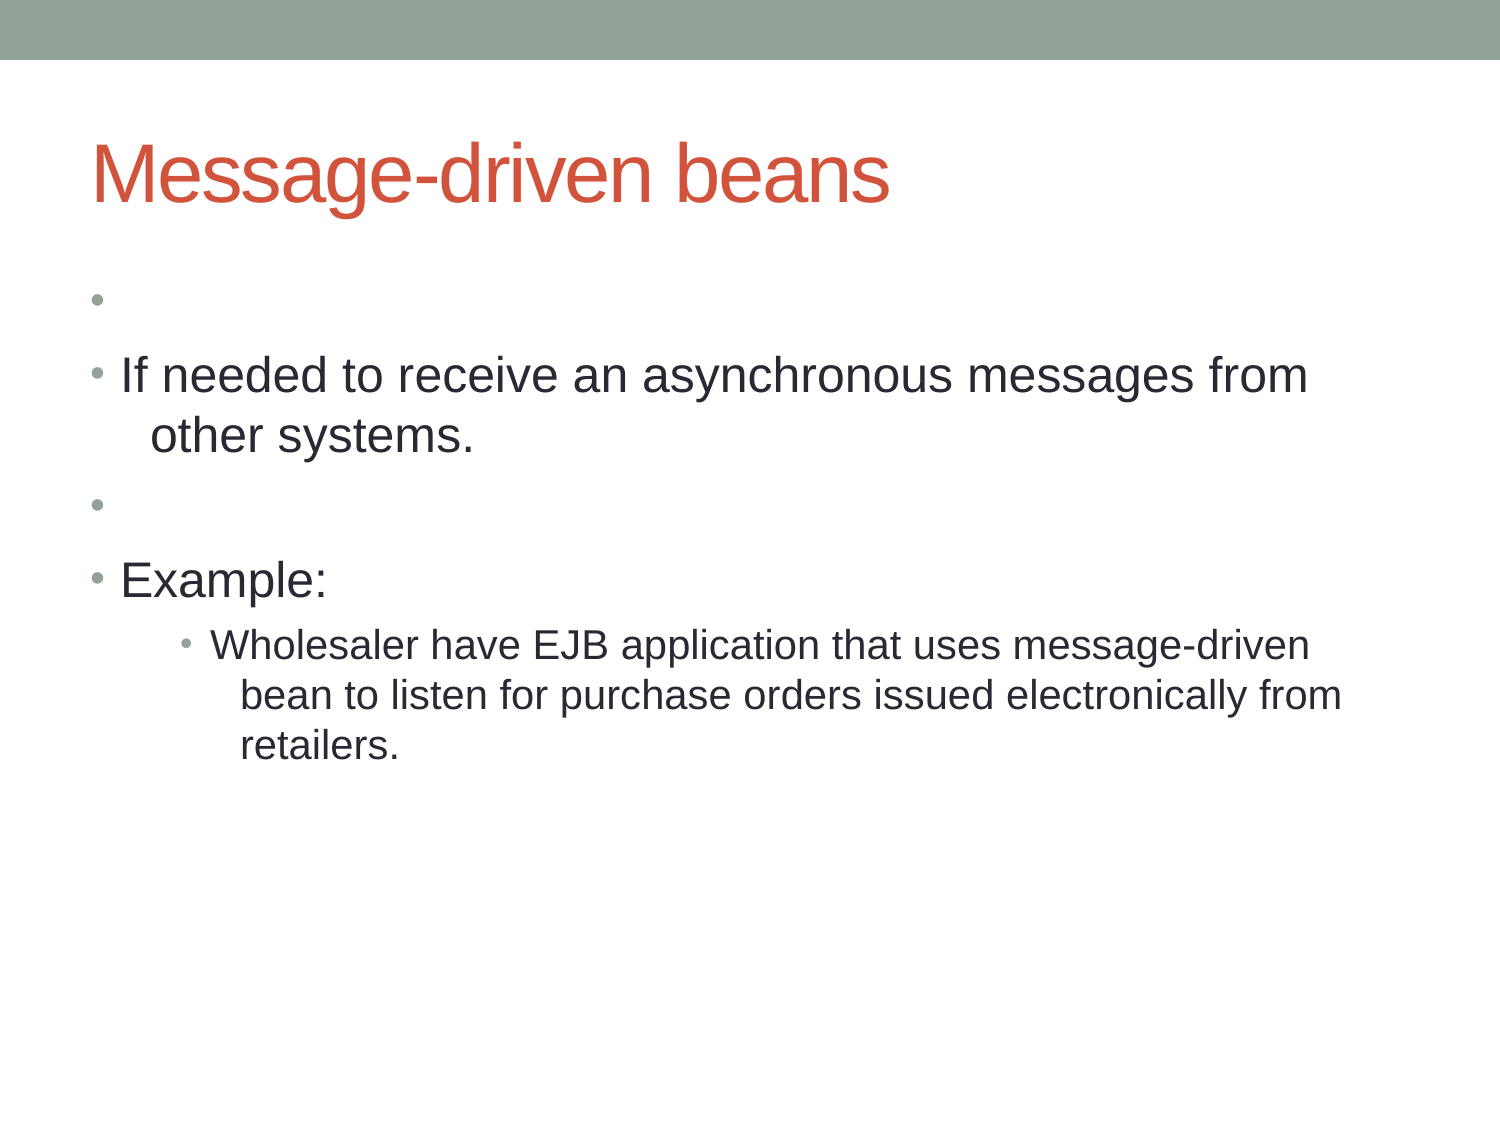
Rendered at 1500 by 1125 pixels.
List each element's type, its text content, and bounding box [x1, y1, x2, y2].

list If needed to receive an asynchronous messages from other systems. Example: Wholesaler have EJB application that uses message-driven bean to listen for purchase orders issued electronically from retailers. [75, 262, 1426, 1063]
title Message-driven beans [75, 87, 1426, 251]
